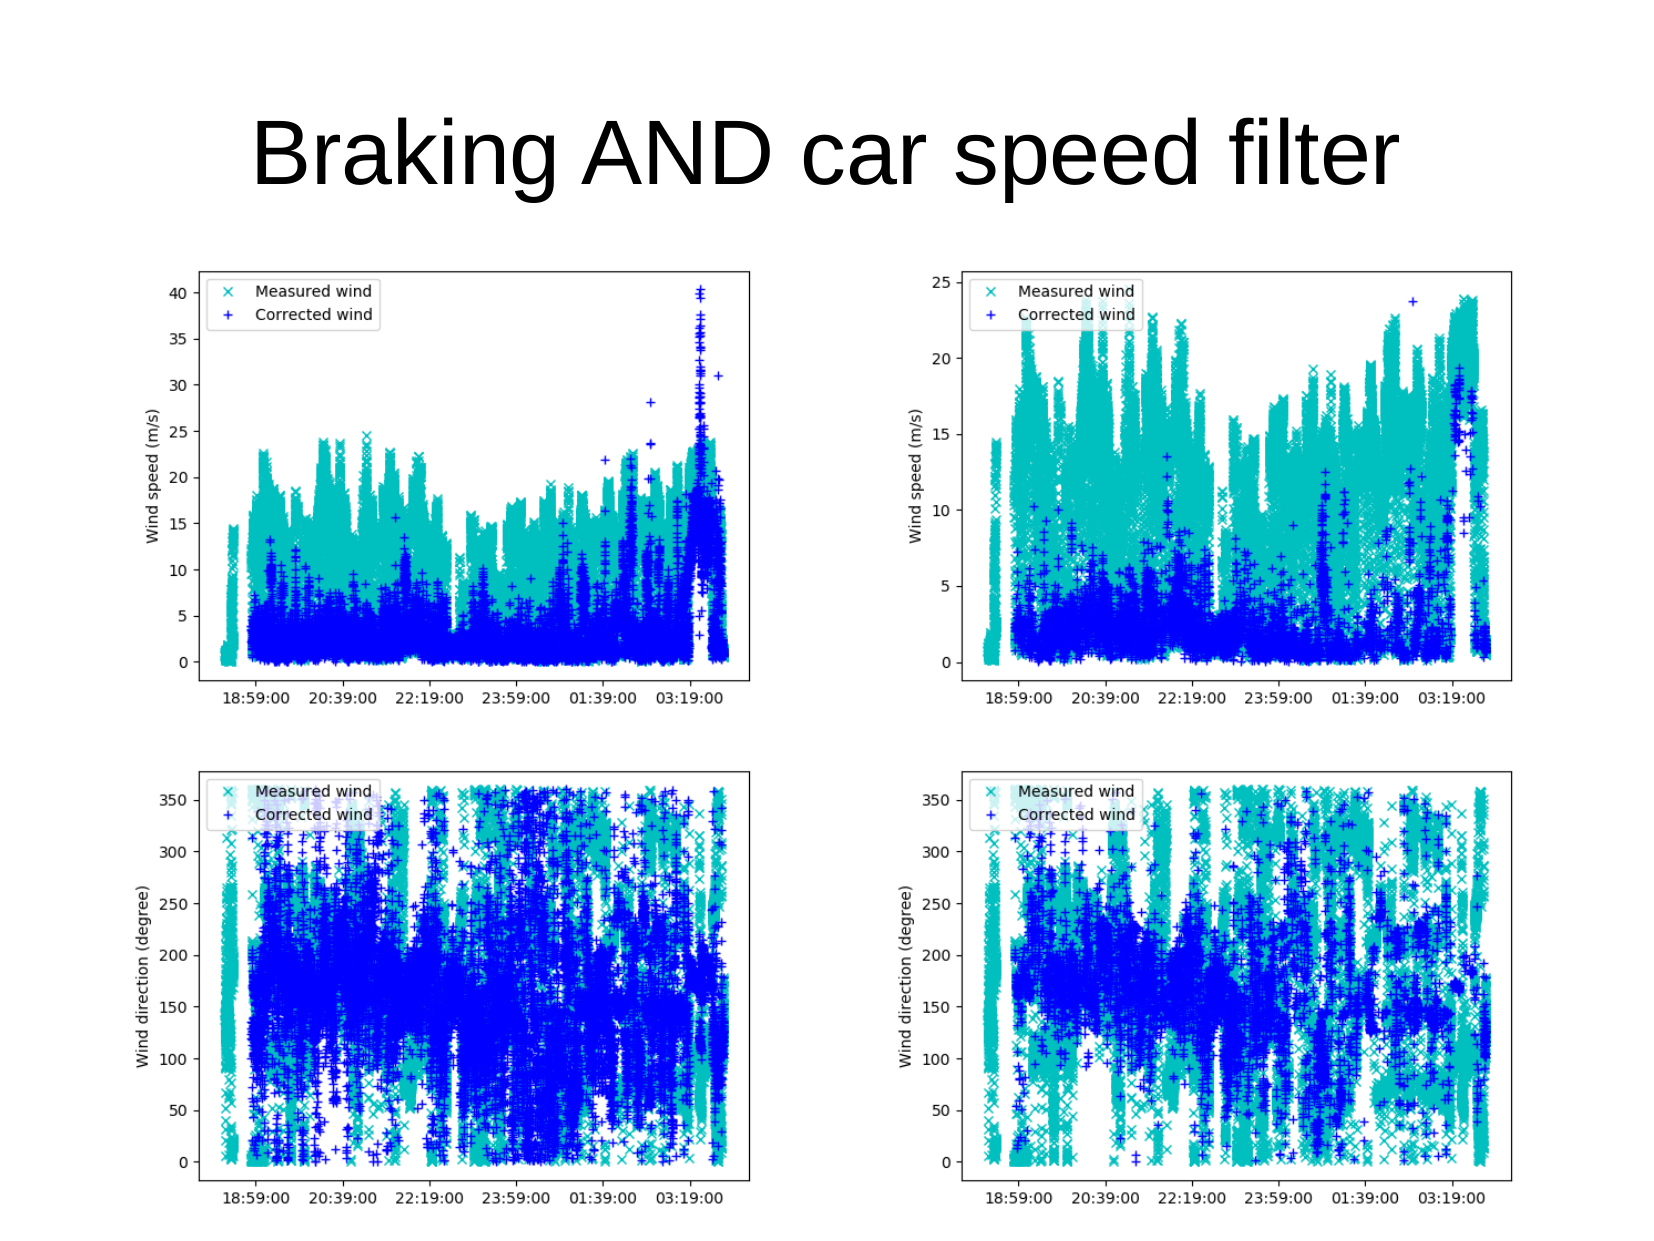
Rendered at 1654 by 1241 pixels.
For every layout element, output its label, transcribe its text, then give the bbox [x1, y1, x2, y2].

picture [110, 257, 820, 1239]
title Braking AND car speed filter [82, 49, 1571, 257]
picture [873, 207, 1582, 1239]
